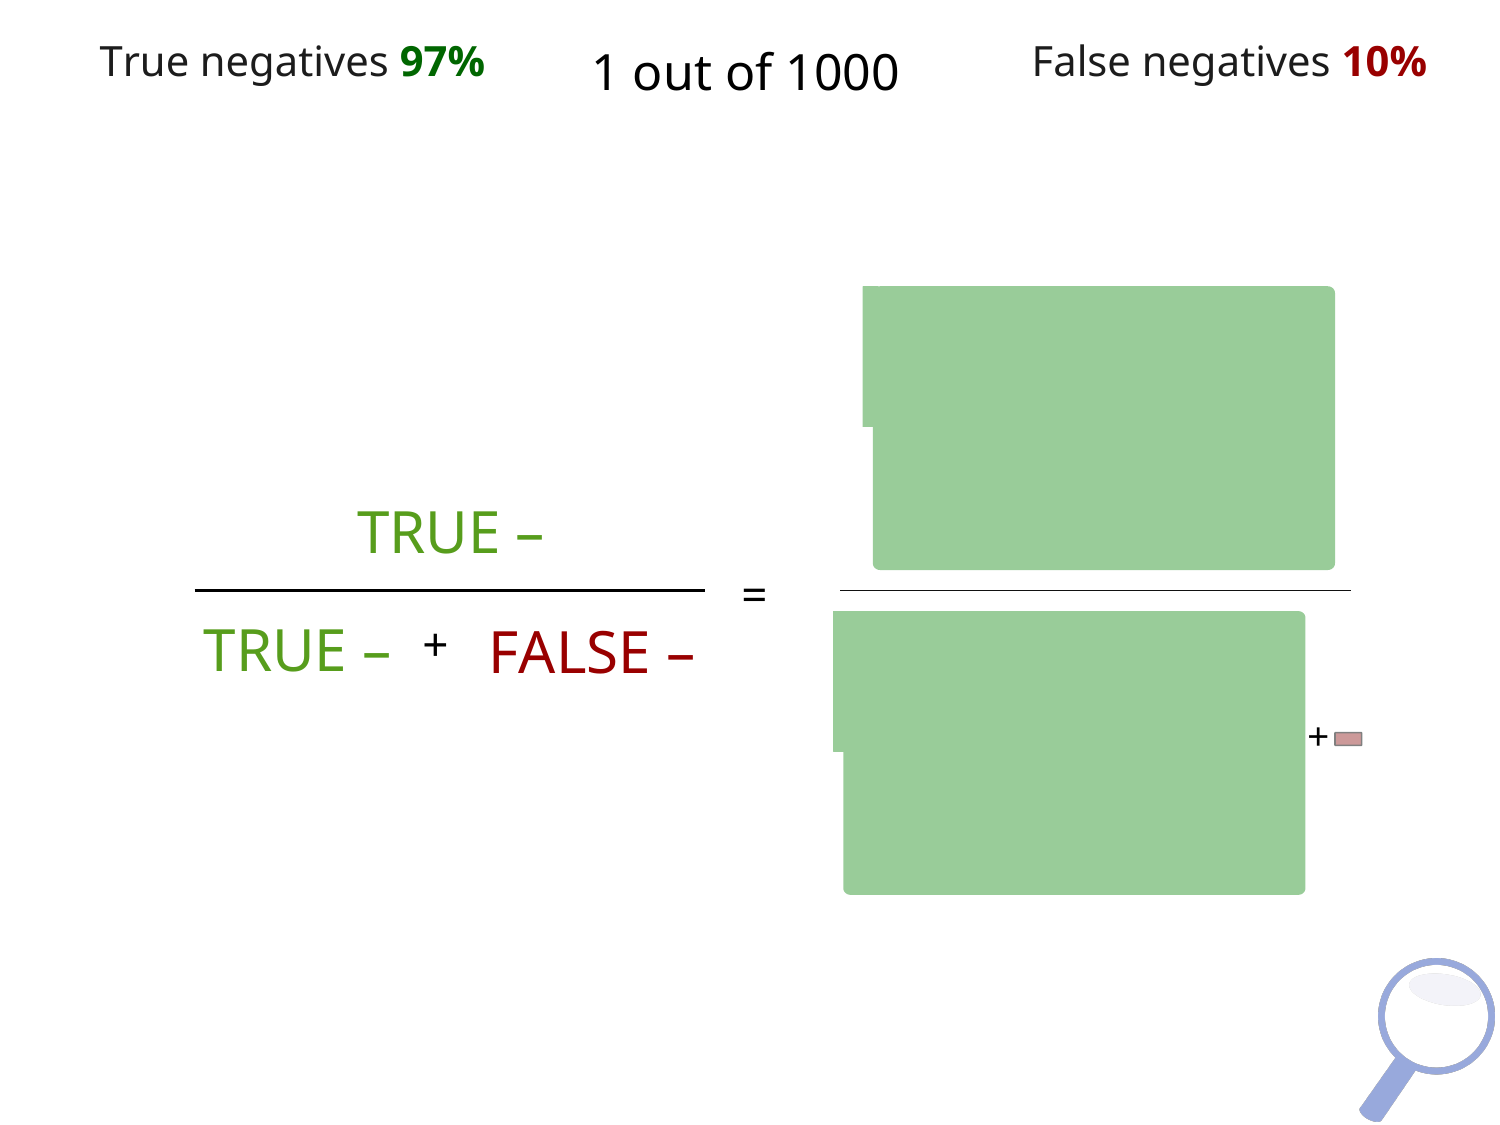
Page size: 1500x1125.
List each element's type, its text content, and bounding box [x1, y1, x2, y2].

text_box = [726, 557, 789, 643]
text_box False negatives 10% [973, 23, 1486, 96]
text_box + [407, 607, 470, 693]
text_box [833, 611, 1306, 895]
text_box 1 out of 1000 [434, 19, 1058, 122]
text_box TRUE – [342, 488, 568, 573]
text_box [1335, 732, 1362, 746]
text_box TRUE – [188, 606, 414, 692]
text_box + [1306, 708, 1332, 766]
text_box FALSE – [473, 607, 729, 763]
picture [1359, 958, 1495, 1125]
text_box [862, 286, 1336, 571]
text_box True negatives 97% [75, 20, 511, 100]
